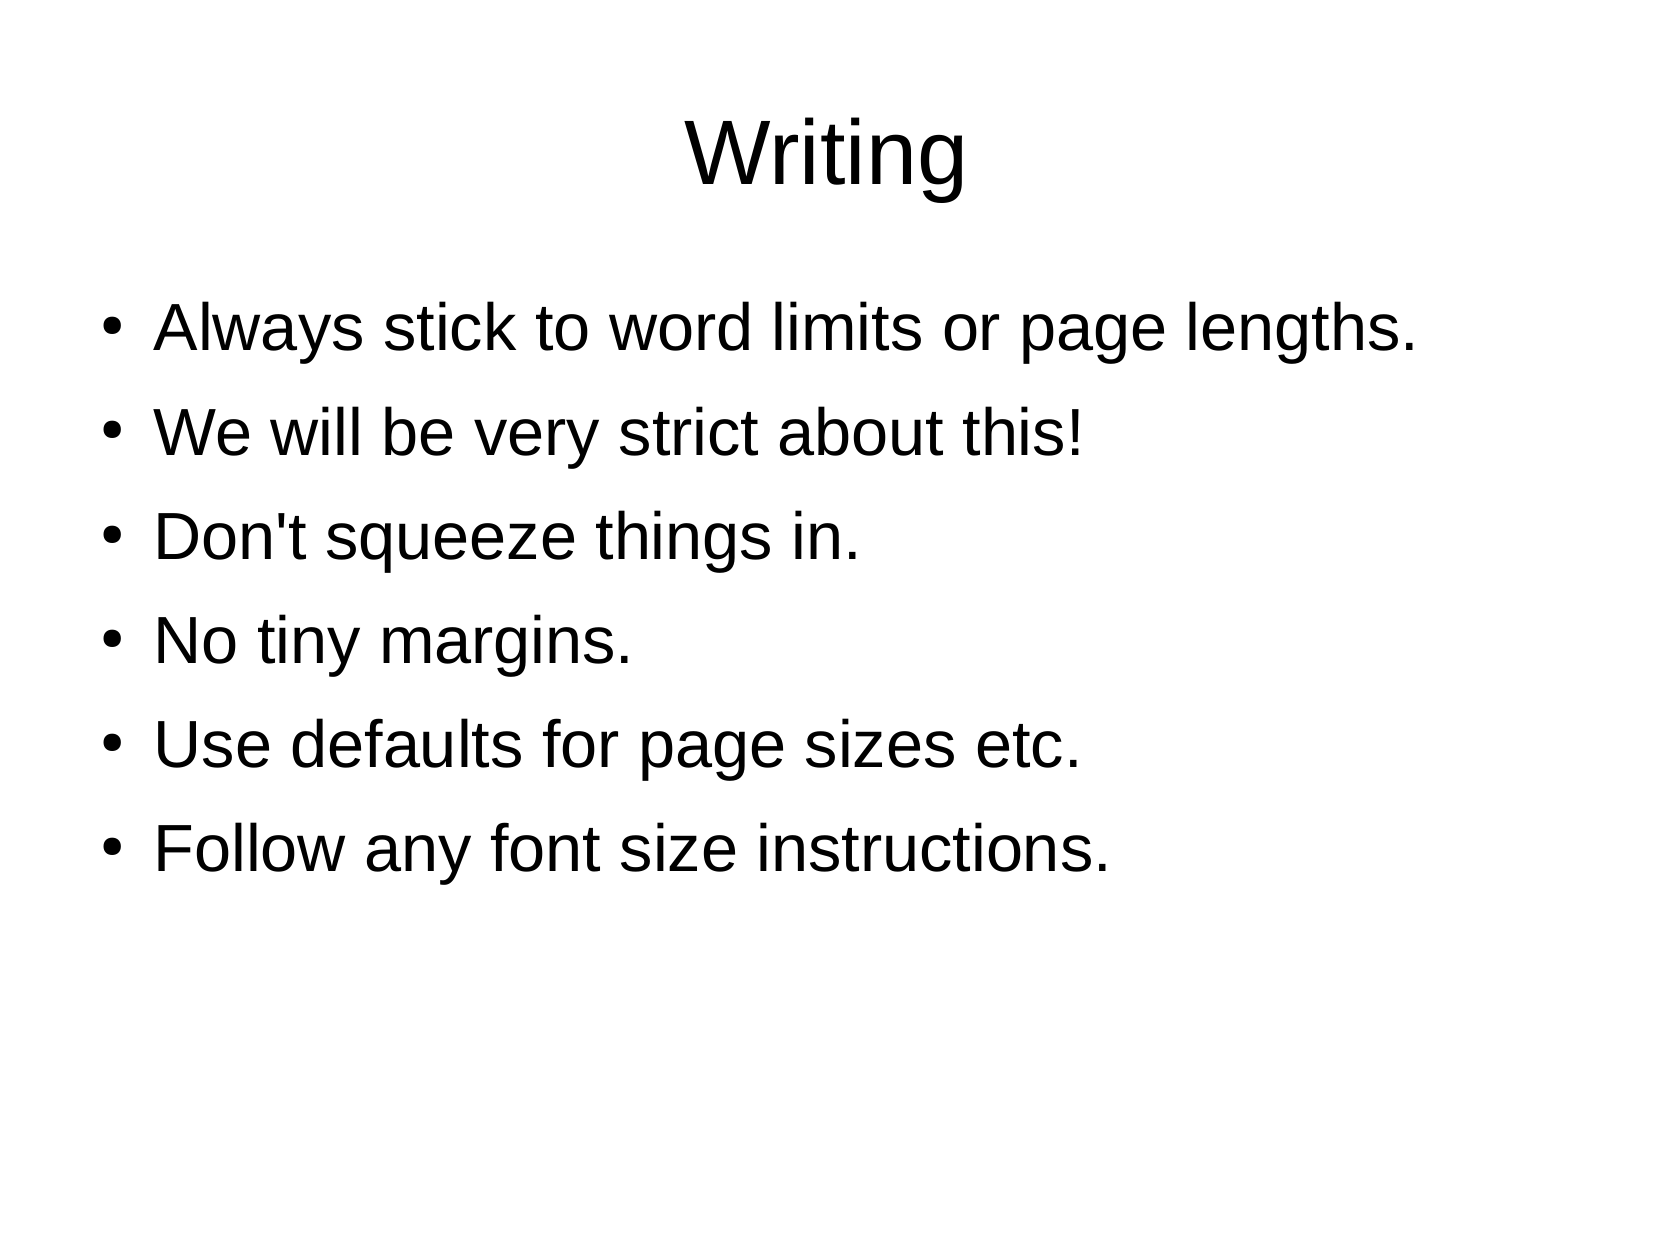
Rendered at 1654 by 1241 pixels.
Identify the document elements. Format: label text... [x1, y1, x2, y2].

title Writing [82, 49, 1571, 257]
list Always stick to word limits or page lengths. We will be very strict about this! Don't squeeze things in. No tiny margins. Use defaults for page sizes etc. Follow any font size instructions. [82, 290, 1571, 1010]
